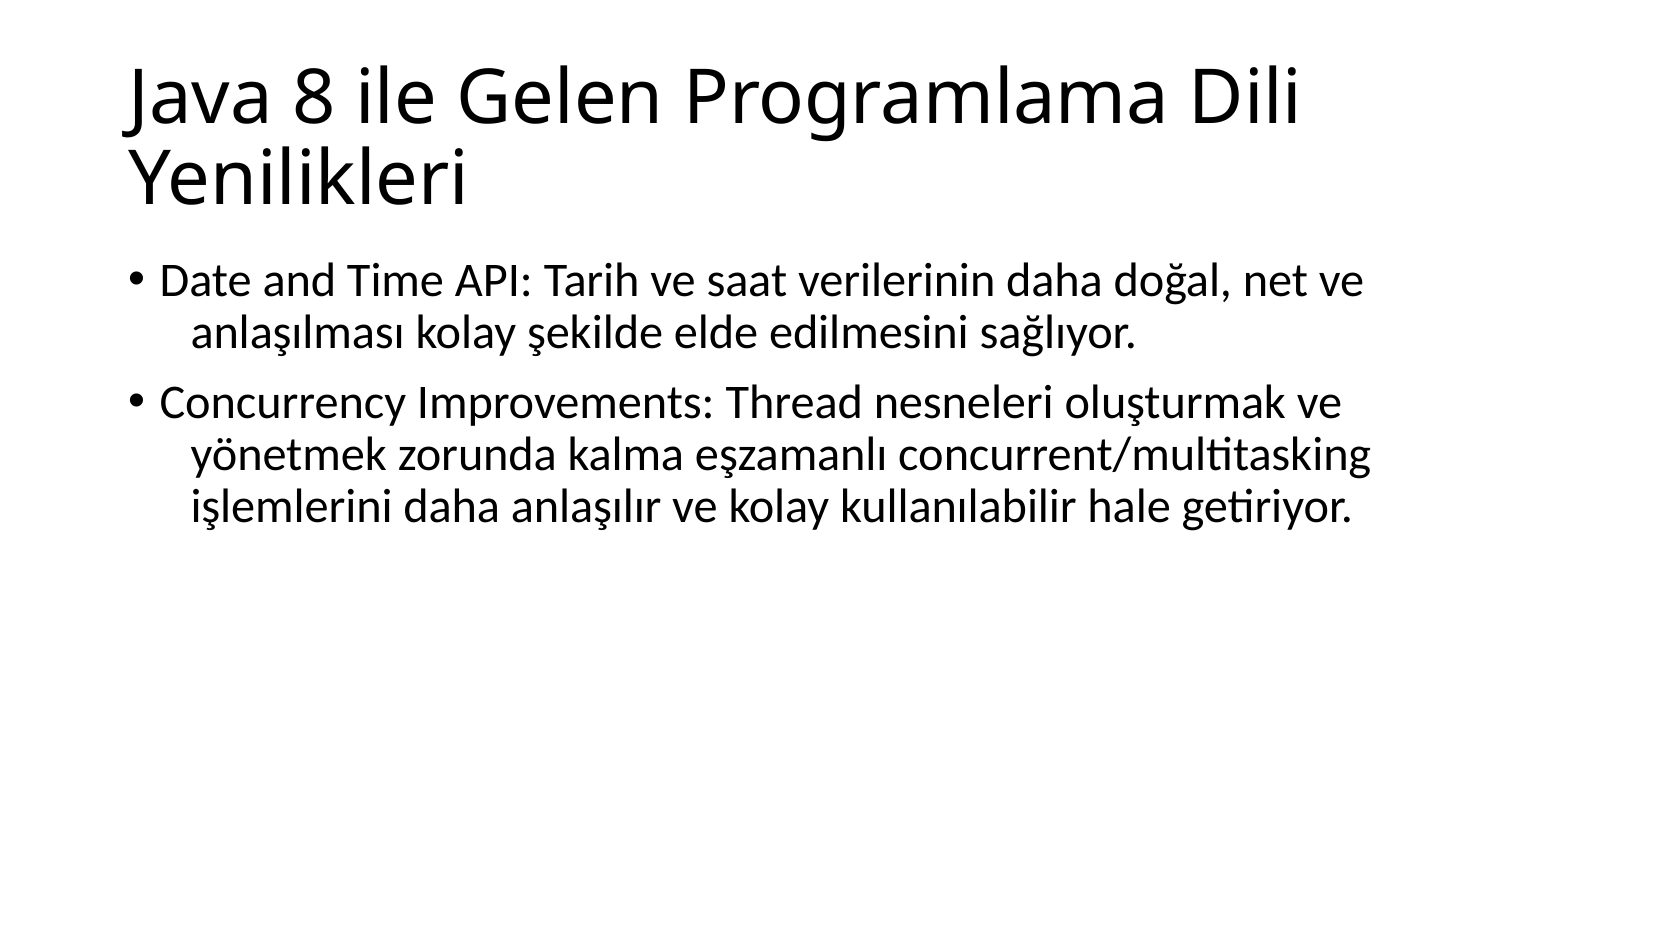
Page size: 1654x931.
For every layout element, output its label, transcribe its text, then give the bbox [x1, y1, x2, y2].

title Java 8 ile Gelen Programlama Dili Yenilikleri [113, 49, 1540, 230]
list Date and Time API: Tarih ve saat verilerinin daha doğal, net ve anlaşılması kolay şekilde elde edilmesini sağlıyor. Concurrency Improvements: Thread nesneleri oluşturmak ve yönetmek zorunda kalma eşzamanlı concurrent/multitasking işlemlerini daha anlaşılır ve kolay kullanılabilir hale getiriyor. [113, 247, 1540, 838]
